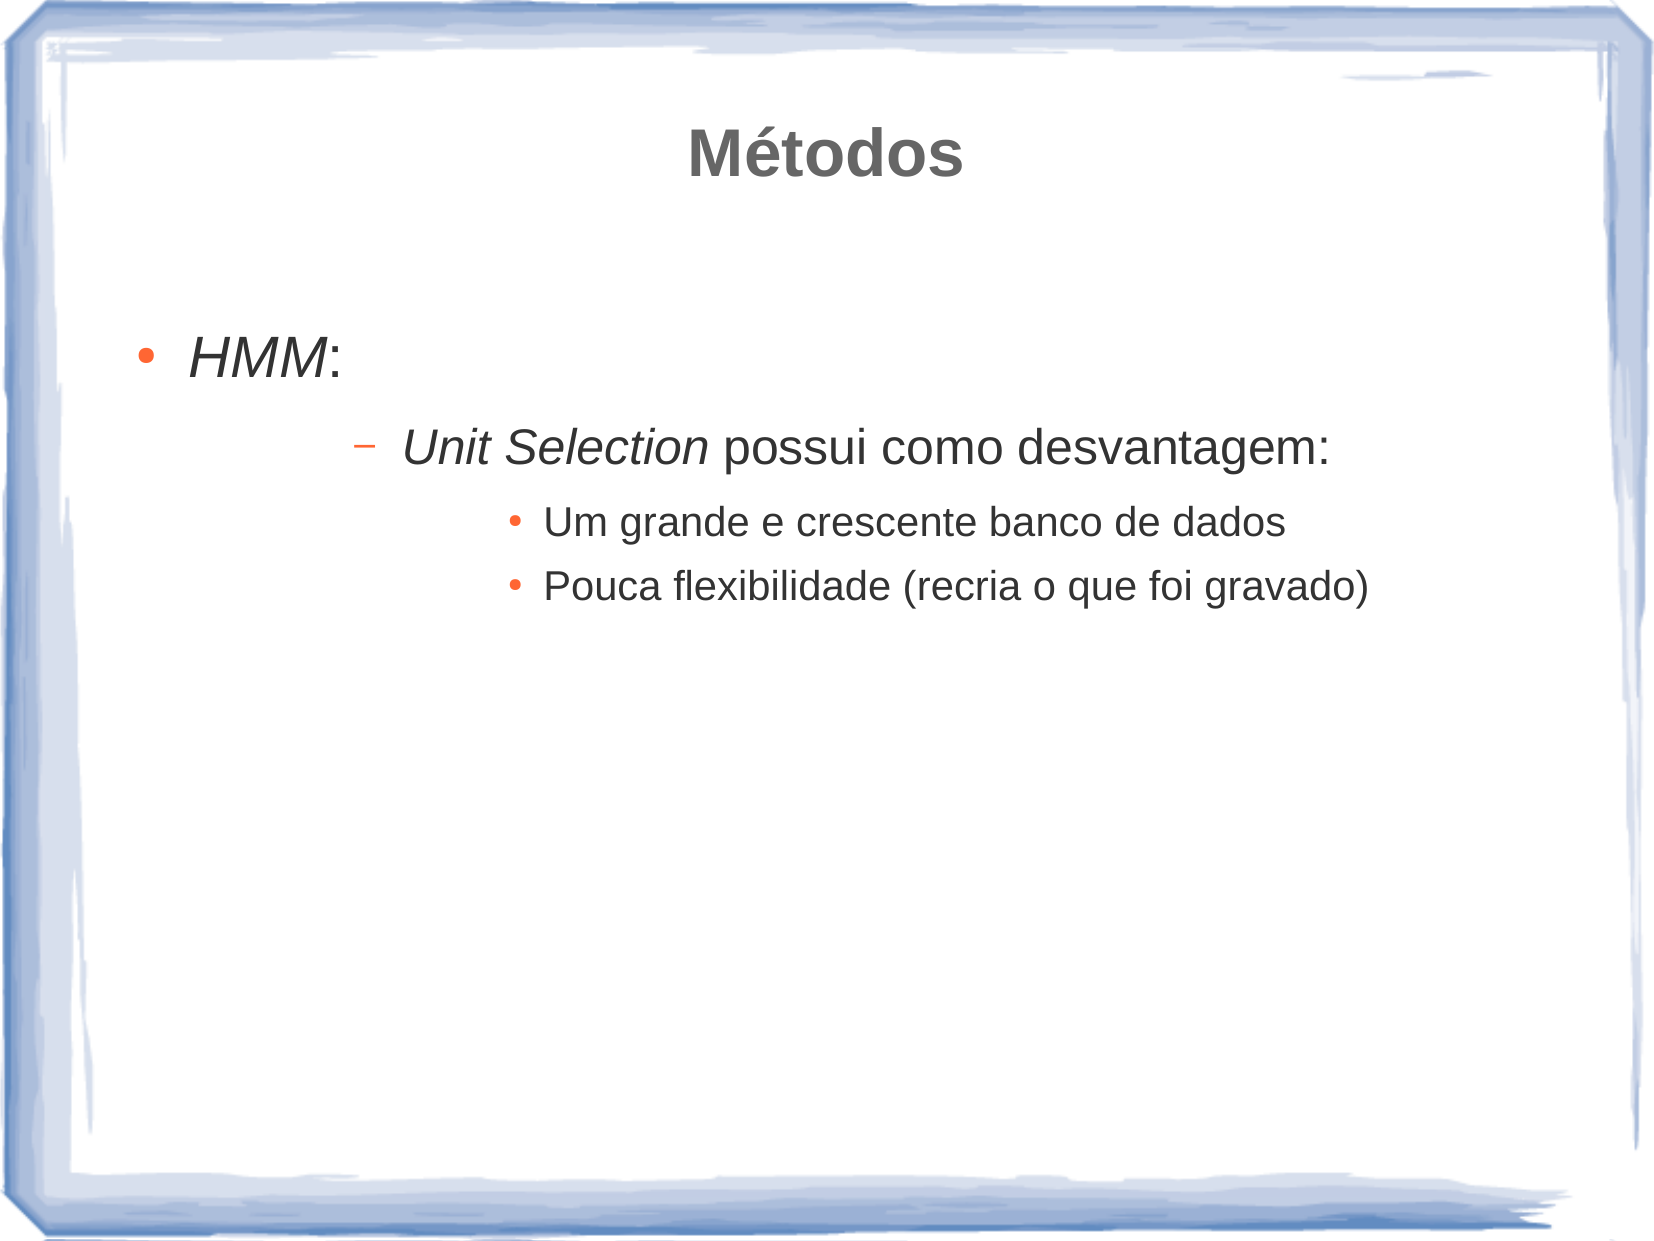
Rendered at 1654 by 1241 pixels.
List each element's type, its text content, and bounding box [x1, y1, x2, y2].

picture [0, 0, 1654, 1241]
list HMM: Unit Selection possui como desvantagem: Um grande e crescente banco de dados Pouca flexibilidade (recria o que foi gravado) [118, 324, 1571, 1045]
title Métodos [82, 49, 1571, 257]
